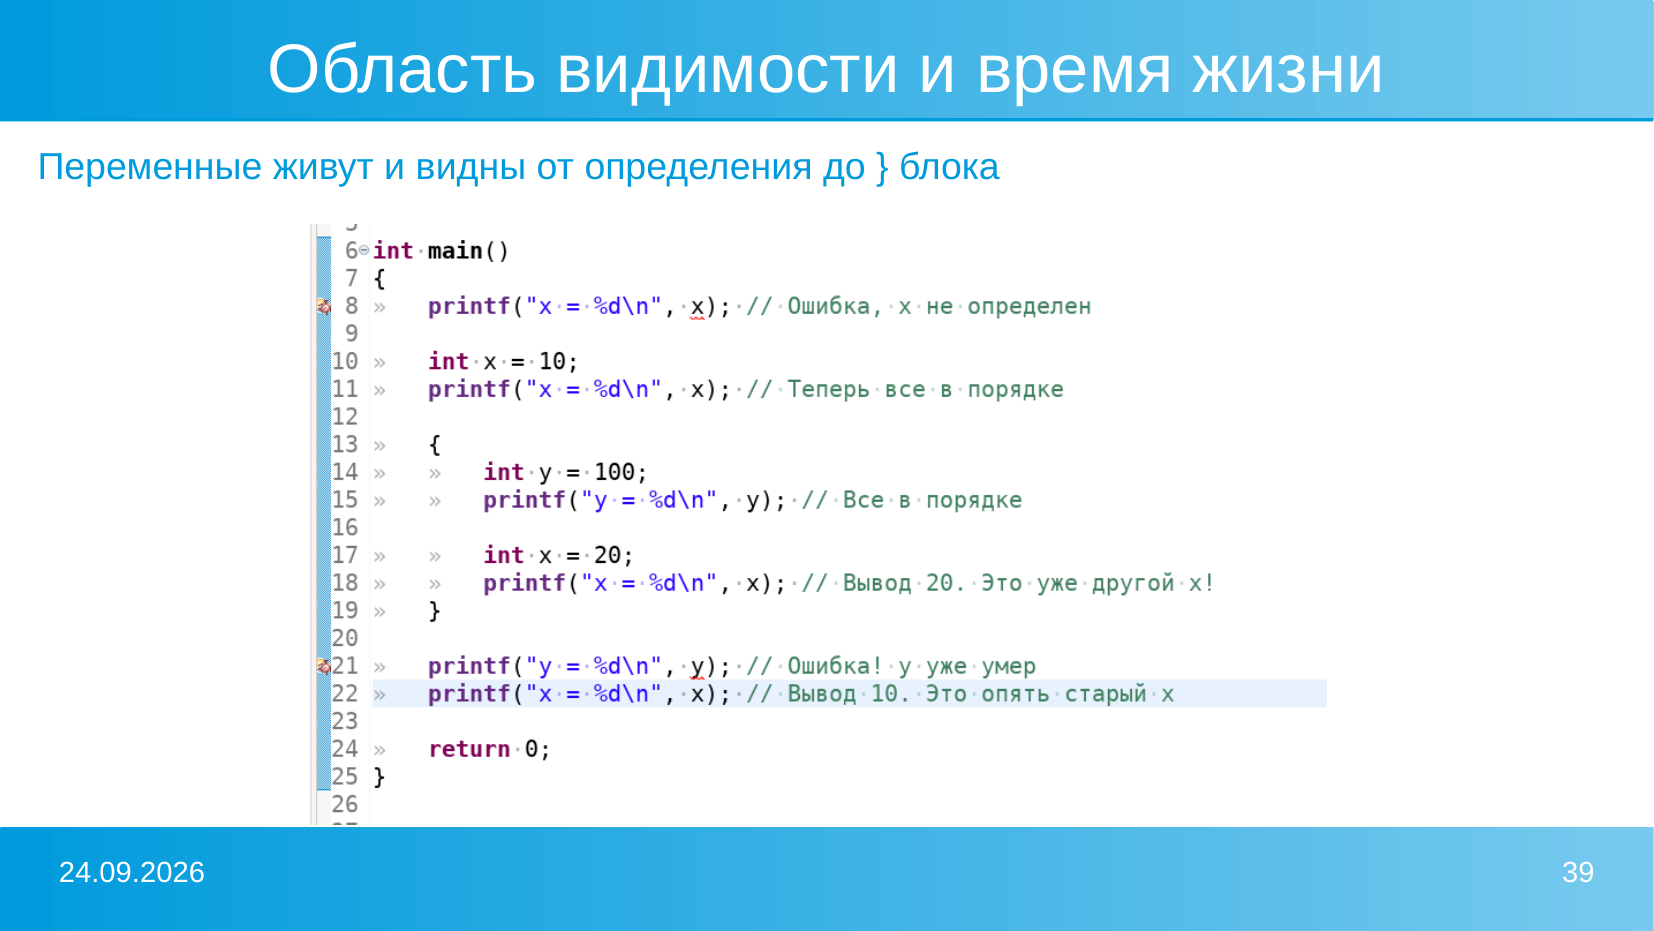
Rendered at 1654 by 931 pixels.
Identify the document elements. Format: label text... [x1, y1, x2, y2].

list Переменные живут и видны от определения до } блока [37, 145, 1632, 226]
title Область видимости и время жизни [59, 29, 1595, 108]
picture [300, 224, 1327, 826]
